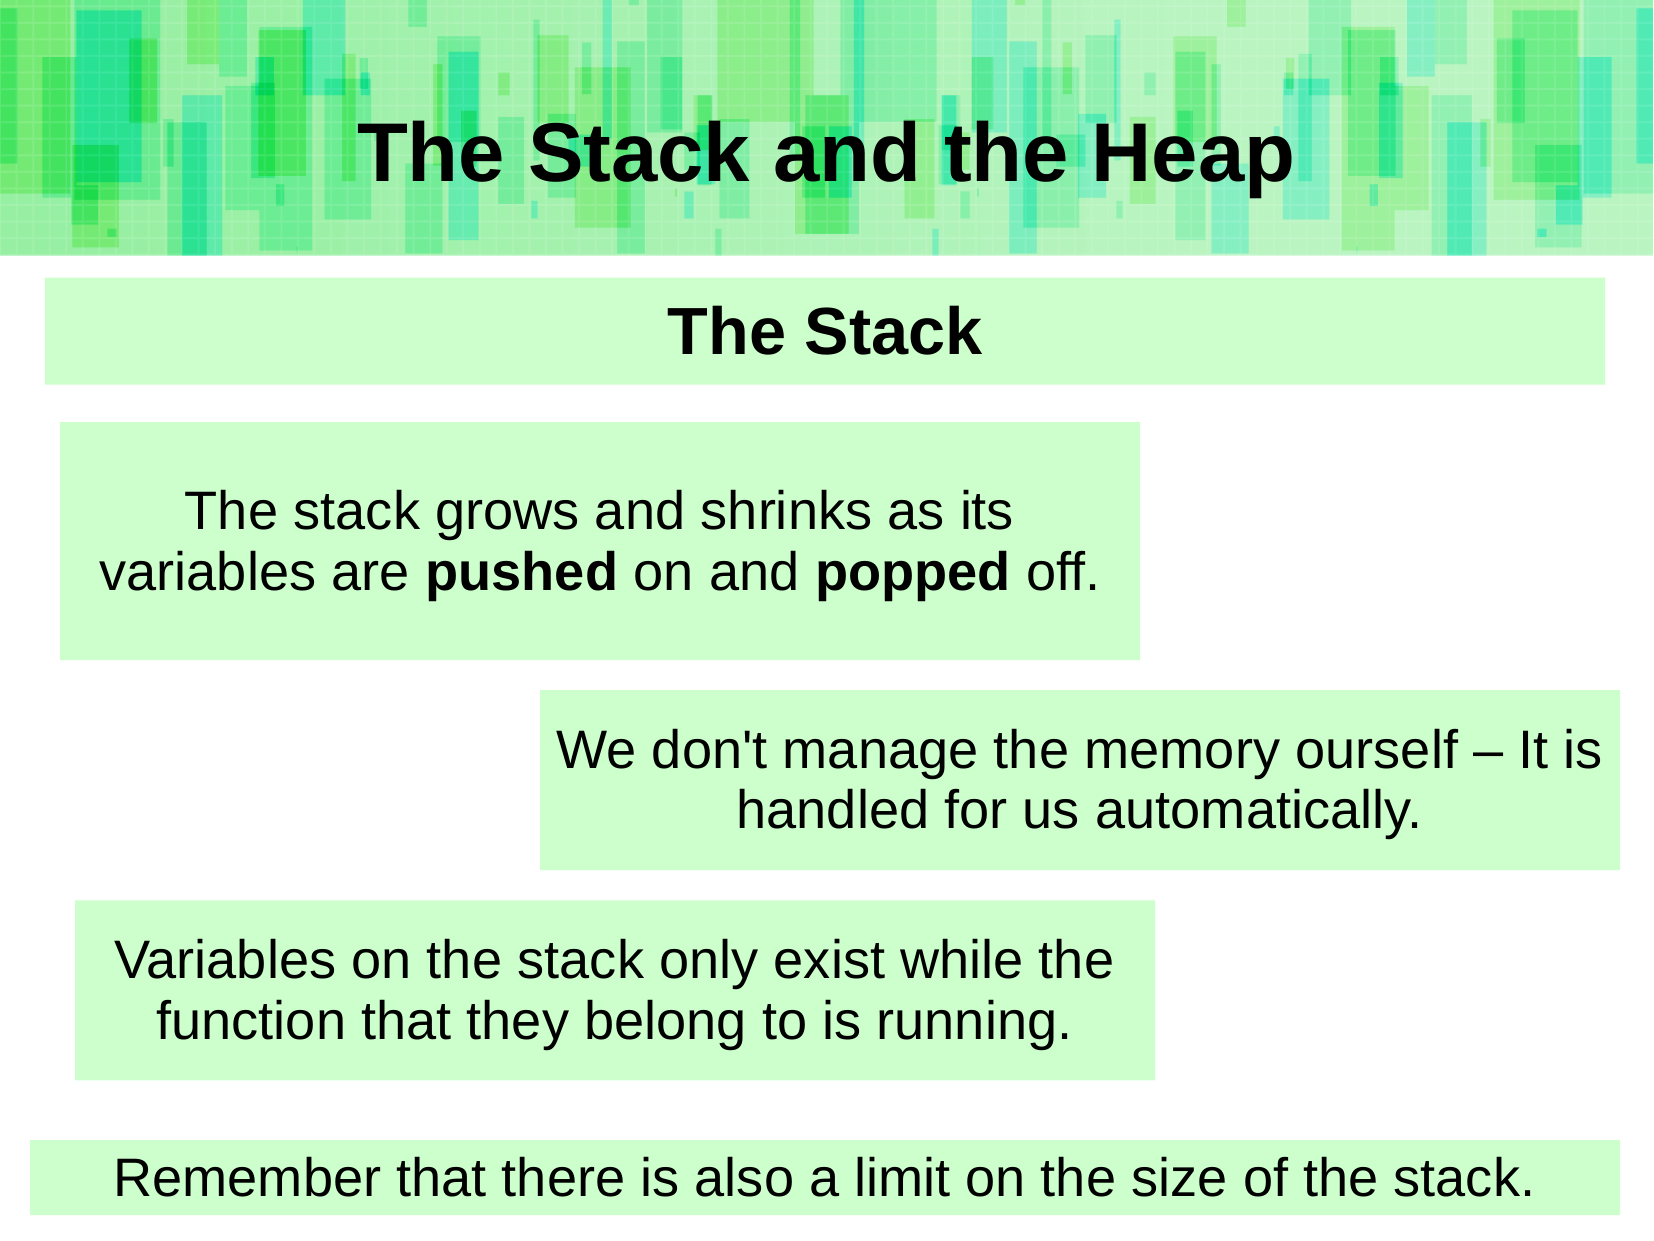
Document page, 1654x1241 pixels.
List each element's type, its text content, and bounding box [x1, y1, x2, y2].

text_box Variables on the stack only exist while the function that they belong to is running. [75, 900, 1156, 1081]
text_box Remember that there is also a limit on the size of the stack. [30, 1140, 1621, 1216]
text_box The Stack [45, 277, 1606, 385]
text_box The stack grows and shrinks as its variables are pushed on and popped off. [60, 422, 1141, 661]
text_box We don't manage the memory ourself – It is handled for us automatically. [540, 690, 1621, 871]
picture [0, 0, 1654, 1241]
title The Stack and the Heap [82, 49, 1571, 257]
